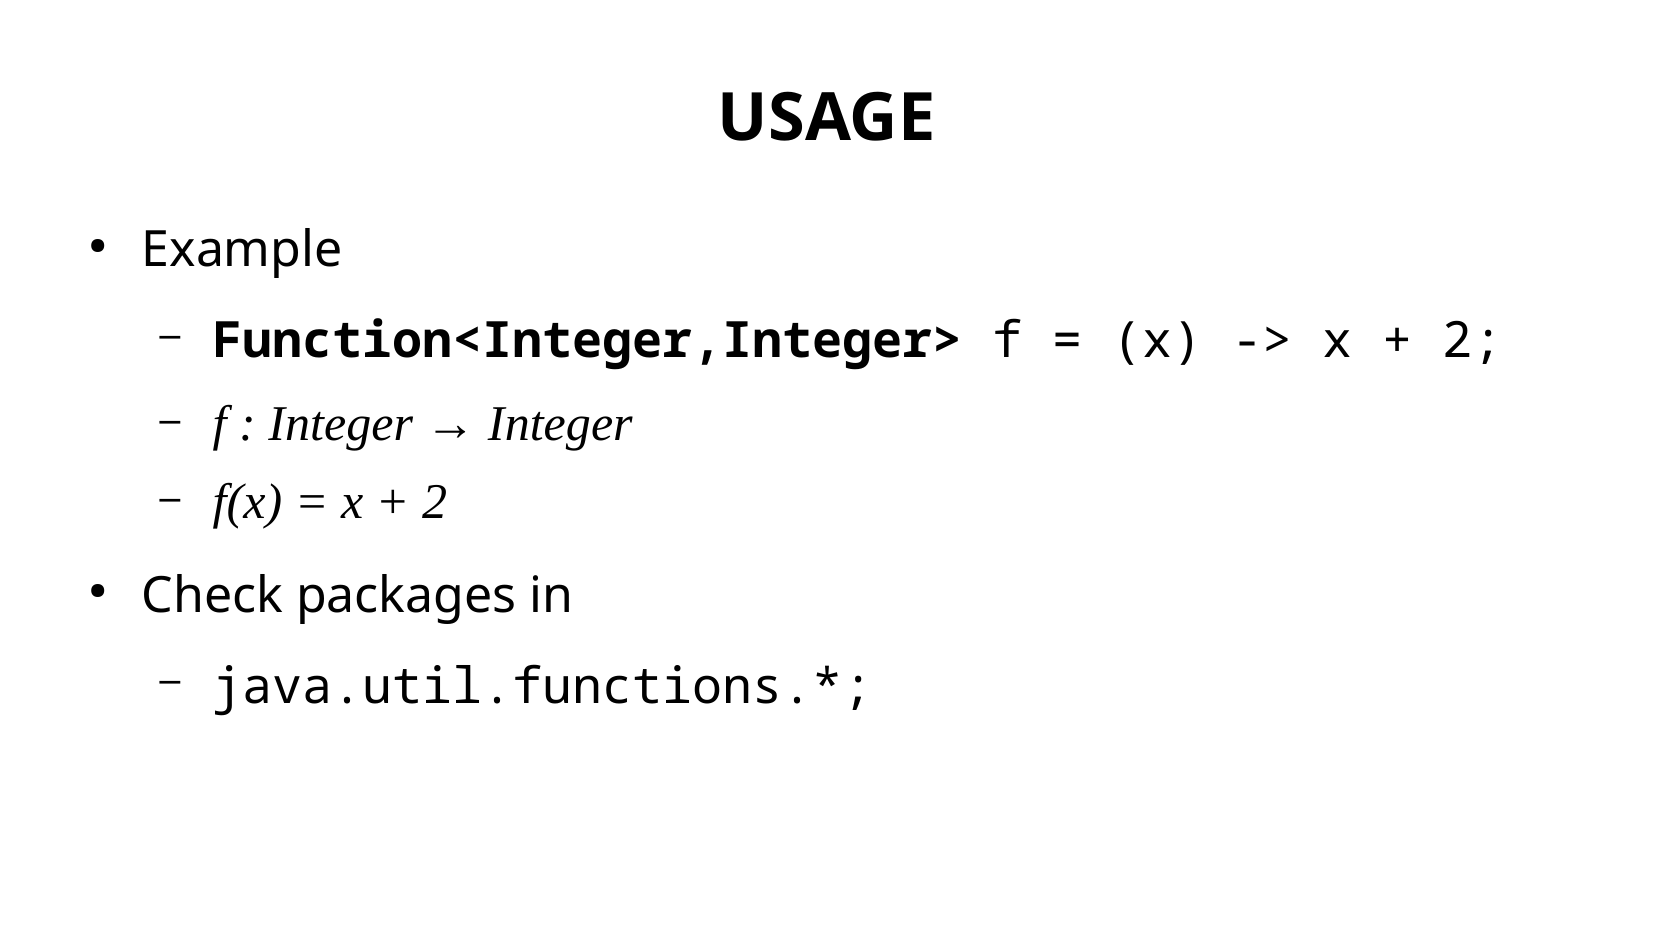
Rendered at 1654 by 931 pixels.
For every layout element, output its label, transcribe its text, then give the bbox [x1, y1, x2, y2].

list Example Function<Integer,Integer> f = (x) -> x + 2; f : Integer → Integer f(x) = x + 2 Check packages in java.util.functions.*; [70, 212, 1560, 752]
title USAGE [82, 36, 1571, 193]
